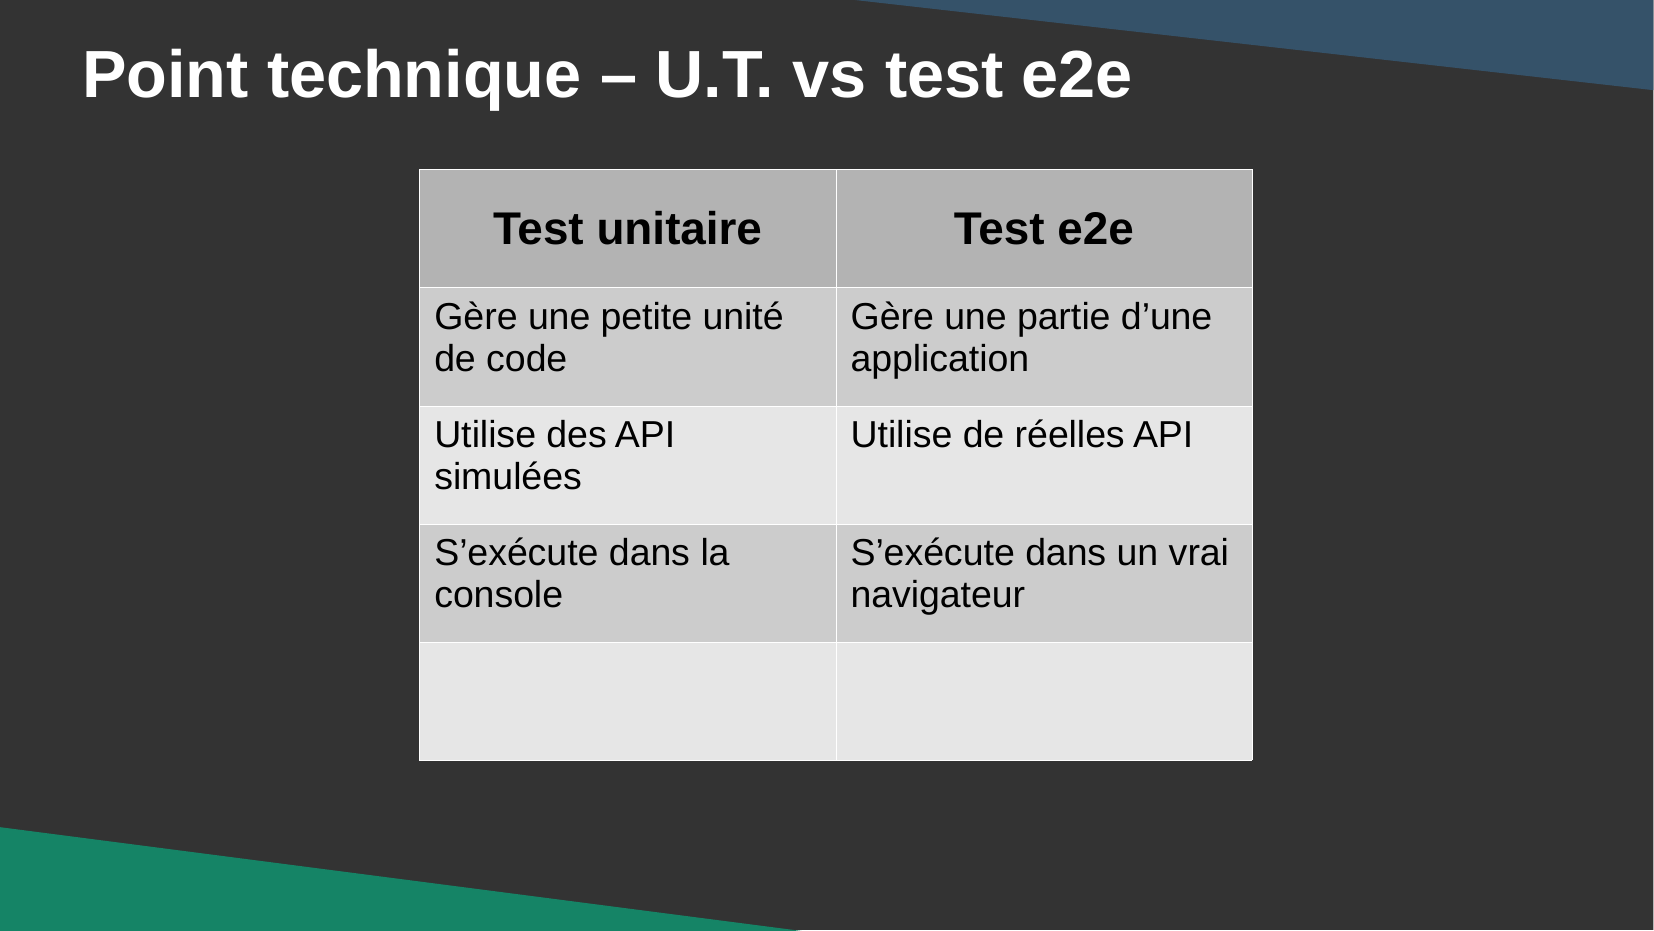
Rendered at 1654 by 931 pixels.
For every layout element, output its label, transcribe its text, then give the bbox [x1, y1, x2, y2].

table_cell Utilise de réelles API [837, 407, 1252, 524]
table_cell Gère une petite unité de code [420, 288, 836, 406]
table_cell S’exécute dans la console [420, 525, 836, 642]
table_header Test e2e [837, 170, 1252, 287]
table_cell [420, 643, 836, 760]
table_cell Gère une partie d’une application [837, 288, 1252, 406]
table_cell Utilise des API simulées [420, 407, 836, 524]
table_header Test unitaire [420, 170, 836, 287]
table_cell S’exécute dans un vrai navigateur [837, 525, 1252, 642]
text_box [0, 827, 802, 931]
table_cell [837, 643, 1252, 760]
title Point technique – U.T. vs test e2e [82, 37, 1571, 122]
text_box [854, 0, 1654, 91]
